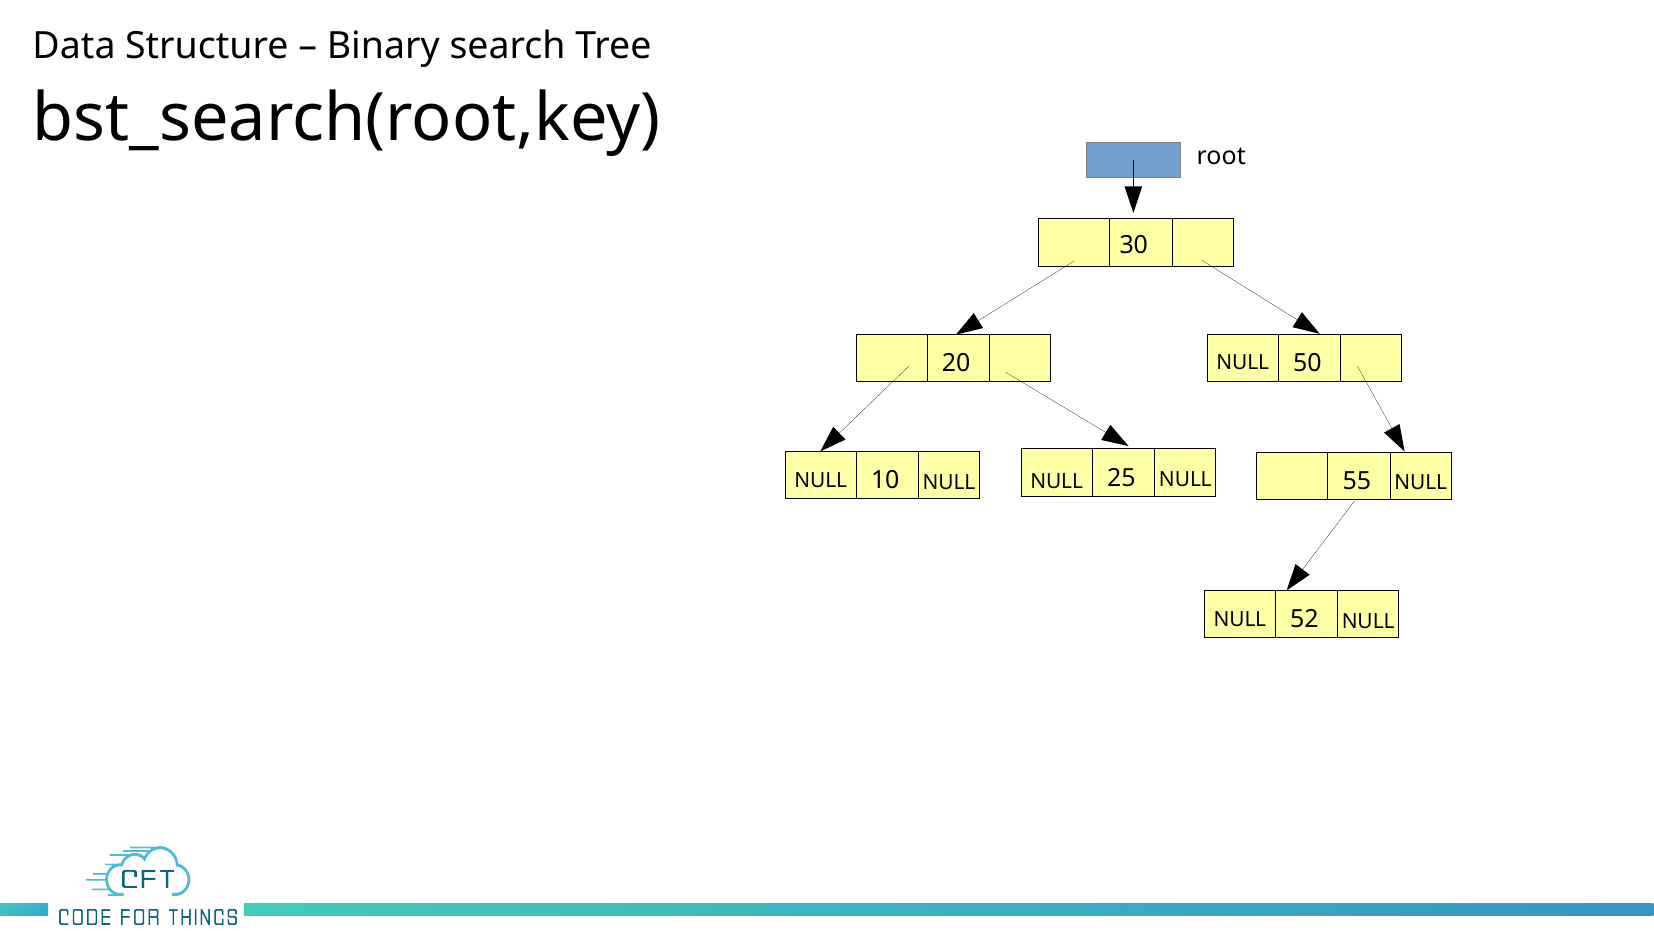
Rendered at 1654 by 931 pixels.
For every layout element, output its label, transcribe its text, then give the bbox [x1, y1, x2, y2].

text_box 10 [856, 454, 918, 499]
text_box [1155, 448, 1216, 456]
text_box [990, 334, 1051, 382]
text_box [1391, 452, 1452, 460]
text_box NULL [1015, 458, 1100, 498]
text_box [1207, 334, 1278, 340]
text_box 55 [1327, 455, 1390, 500]
text_box NULL [908, 459, 992, 499]
text_box NULL [1379, 460, 1464, 500]
text_box 25 [1092, 451, 1155, 497]
picture [59, 846, 237, 925]
text_box NULL [779, 457, 863, 497]
text_box [919, 451, 980, 459]
text_box [1110, 218, 1172, 267]
text_box [1038, 218, 1109, 267]
title Data Structure – Binary search Tree bst_search(root,key) [32, 12, 1184, 166]
text_box 30 [1104, 219, 1167, 264]
text_box 50 [1278, 337, 1341, 382]
text_box [1204, 590, 1275, 596]
text_box [1256, 452, 1327, 500]
text_box NULL [1201, 340, 1286, 380]
text_box NULL [1327, 598, 1411, 638]
text_box root [1181, 130, 1262, 175]
text_box [1341, 334, 1402, 382]
text_box NULL [1144, 456, 1228, 496]
text_box [1173, 218, 1234, 267]
text_box [1086, 142, 1181, 178]
text_box 52 [1275, 593, 1338, 638]
text_box NULL [1198, 596, 1283, 636]
text_box 20 [927, 337, 989, 382]
text_box [1338, 590, 1399, 598]
text_box [856, 334, 927, 382]
text_box [785, 451, 856, 457]
text_box [1021, 448, 1092, 458]
